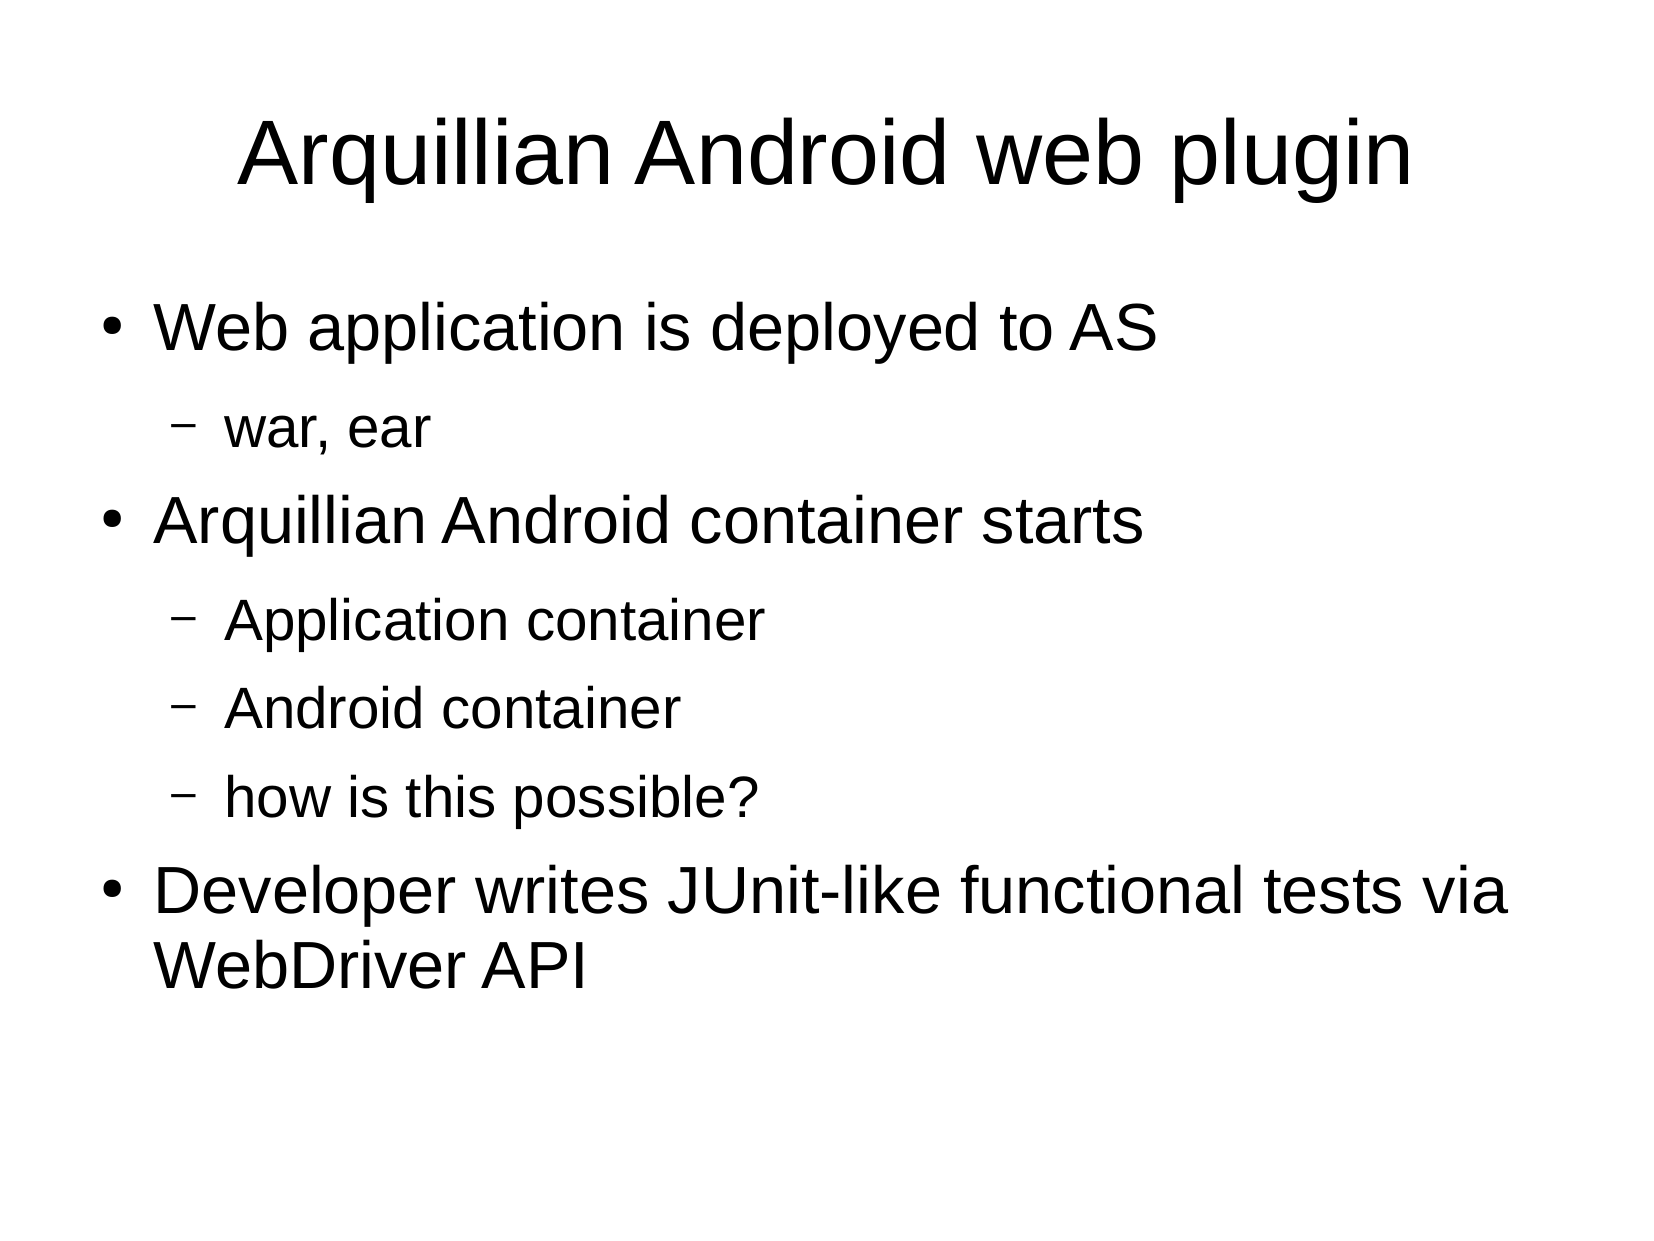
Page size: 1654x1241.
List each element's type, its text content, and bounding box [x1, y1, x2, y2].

list Web application is deployed to AS war, ear Arquillian Android container starts Application container Android container how is this possible? Developer writes JUnit-like functional tests via WebDriver API [82, 290, 1538, 1010]
title Arquillian Android web plugin [82, 49, 1571, 257]
